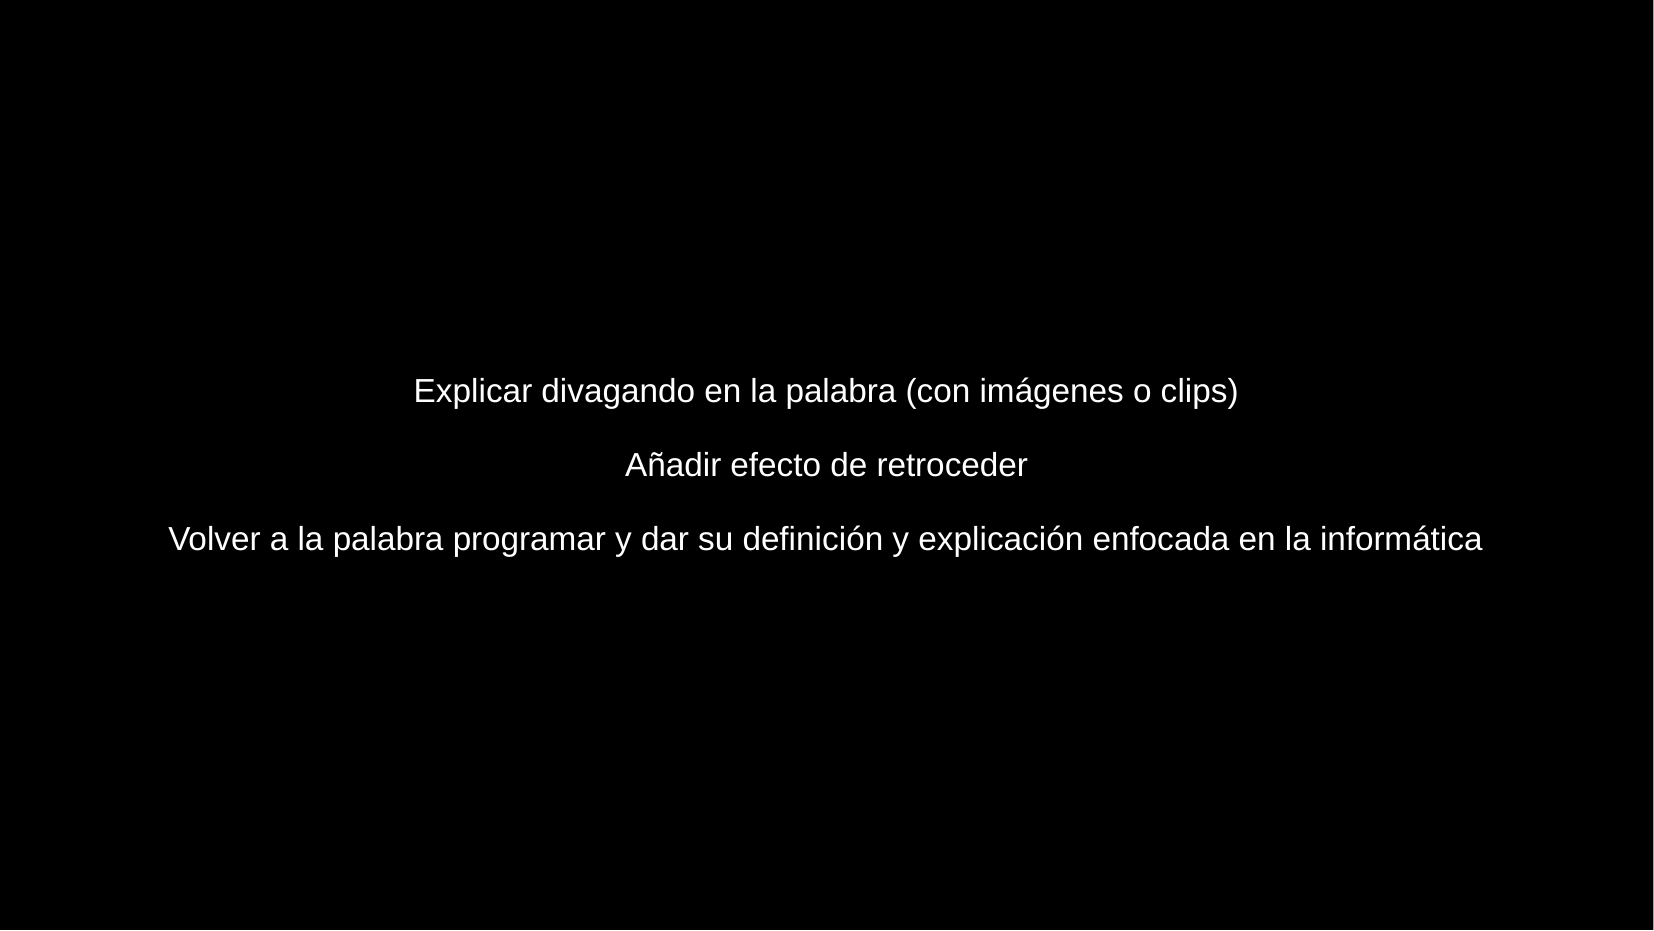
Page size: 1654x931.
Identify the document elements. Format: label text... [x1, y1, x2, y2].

subtitle Explicar divagando en la palabra (con imágenes o clips) Añadir efecto de retroceder Volver a la palabra programar y dar su definición y explicación enfocada en la informática [82, 105, 1571, 826]
